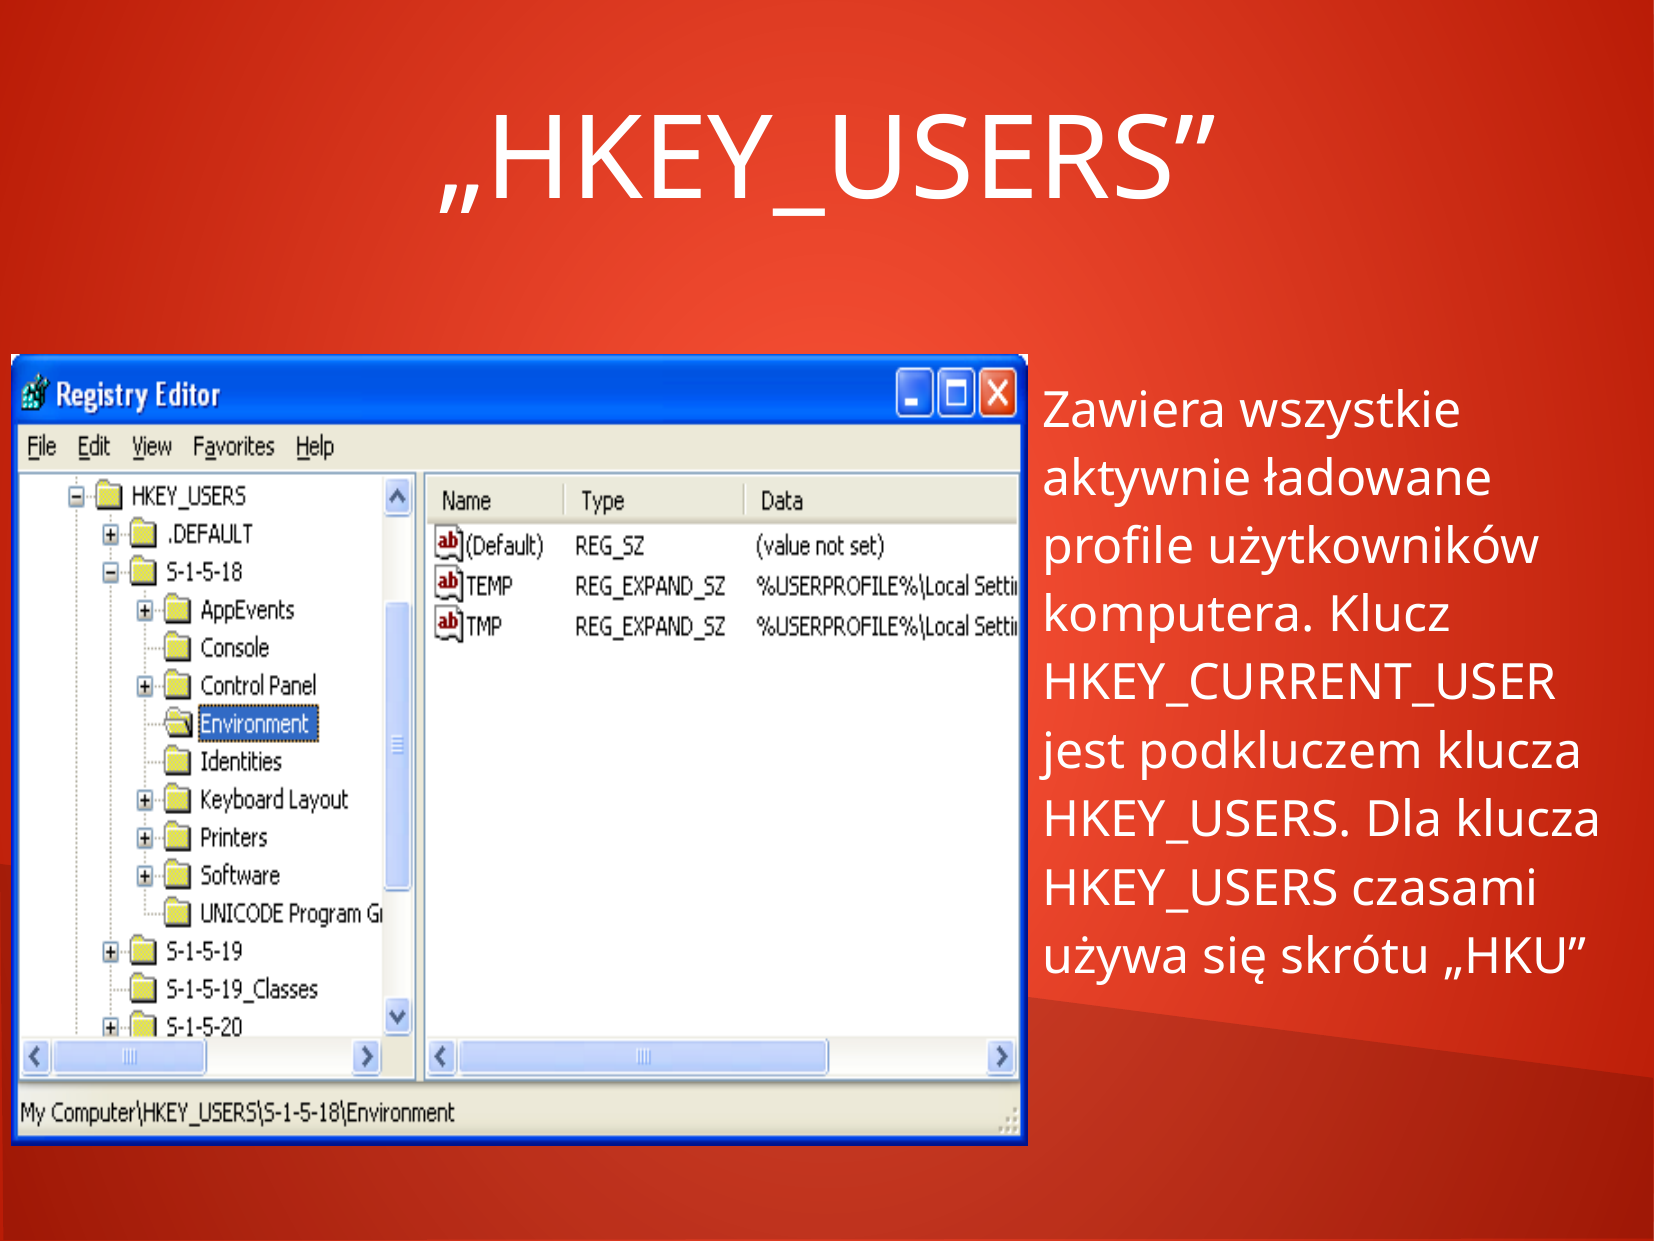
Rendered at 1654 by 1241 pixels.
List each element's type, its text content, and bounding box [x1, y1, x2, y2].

text_box Zawiera wszystkie aktywnie ładowane profile użytkowników komputera. Klucz HKEY_CURRENT_USER jest podkluczem klucza HKEY_USERS. Dla klucza HKEY_USERS czasami używa się skrótu „HKU” [1028, 366, 1654, 1123]
picture [11, 354, 1028, 1146]
title „HKEY_USERS” [82, 49, 1571, 257]
